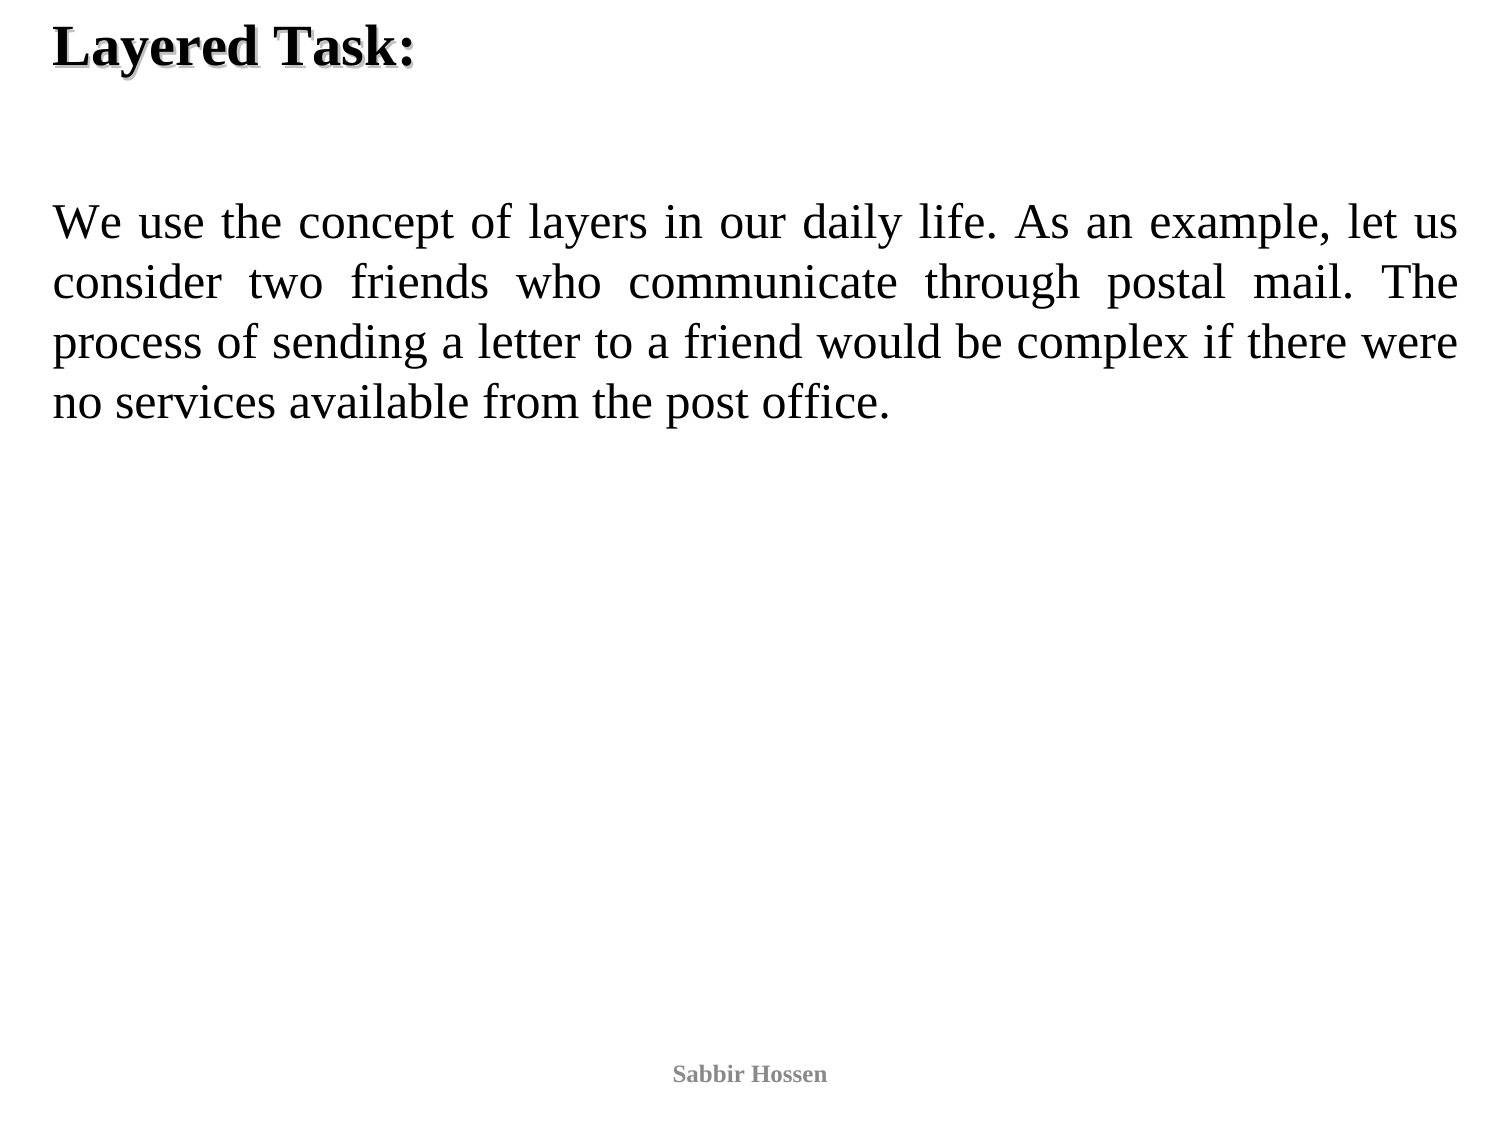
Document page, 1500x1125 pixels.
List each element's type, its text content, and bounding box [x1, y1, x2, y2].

list Layered Task: We use the concept of layers in our daily life. As an example, let us consider two friends who communicate through postal mail. The process of sending a letter to a friend would be complex if there were no services available from the post office. [37, 0, 1476, 1111]
text_box Sabbir Hossen [496, 1042, 1004, 1103]
